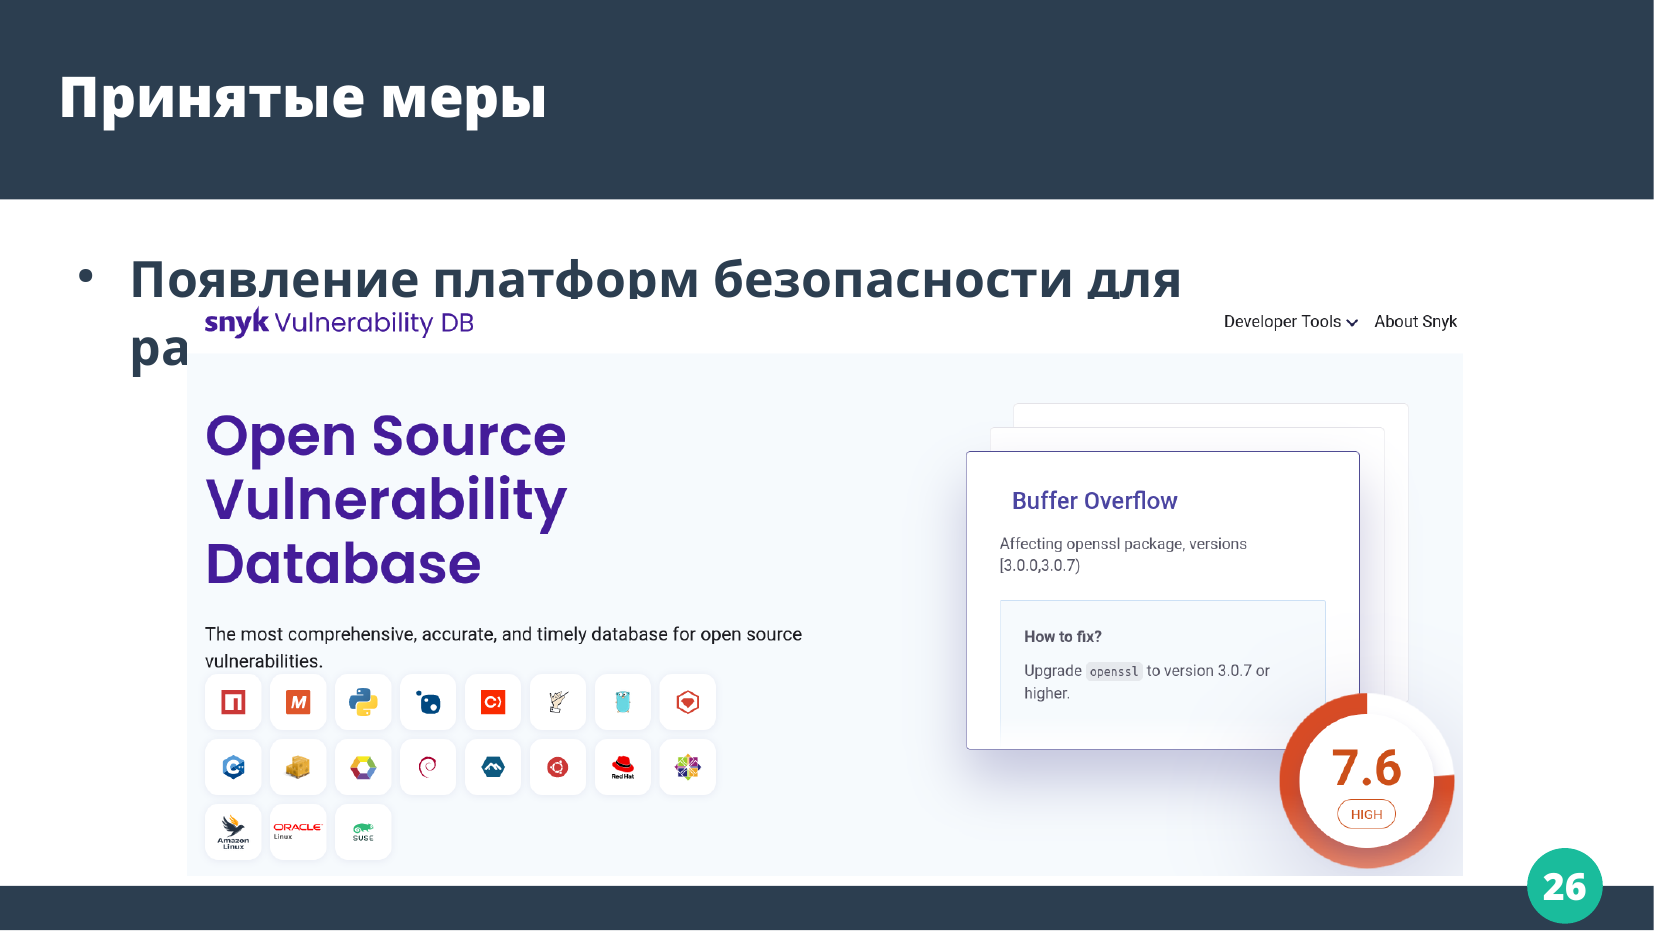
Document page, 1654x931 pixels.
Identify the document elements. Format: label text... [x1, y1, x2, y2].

title Принятые меры [59, 37, 1595, 155]
picture [187, 299, 1463, 877]
list Появление платформ безопасности для разработчиков [59, 243, 1595, 864]
